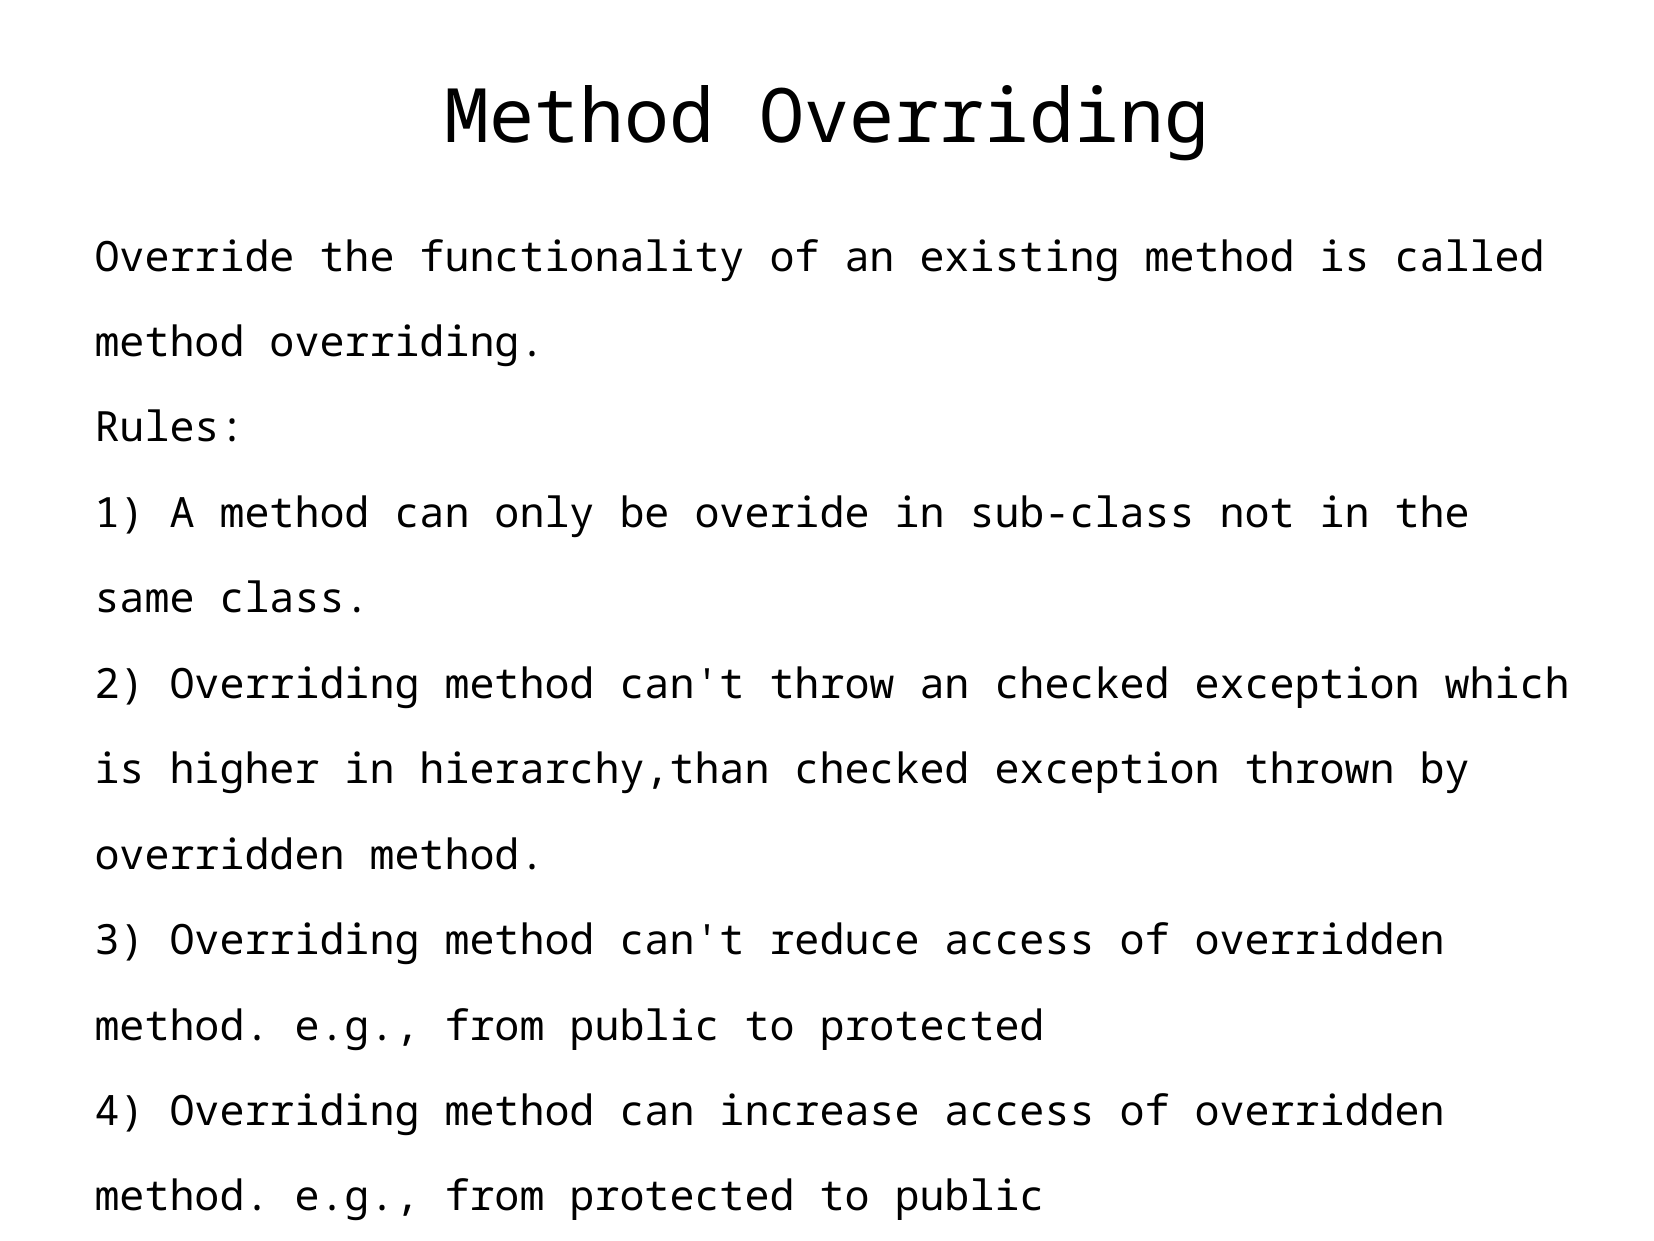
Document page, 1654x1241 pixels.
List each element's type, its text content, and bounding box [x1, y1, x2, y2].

subtitle Override the functionality of an existing method is called method overriding. Rules: 1) A method can only be overide in sub-class not in the same class. 2) Overriding method can't throw an checked exception which is higher in hierarchy,than checked exception thrown by overridden method. 3) Overriding method can't reduce access of overridden method. e.g., from public to protected 4) Overriding method can increase access of overridden method. e.g., from protected to public 5) private, static and final method can not be overridden in Java [94, 197, 1583, 1193]
title Method Overriding [82, 49, 1571, 178]
